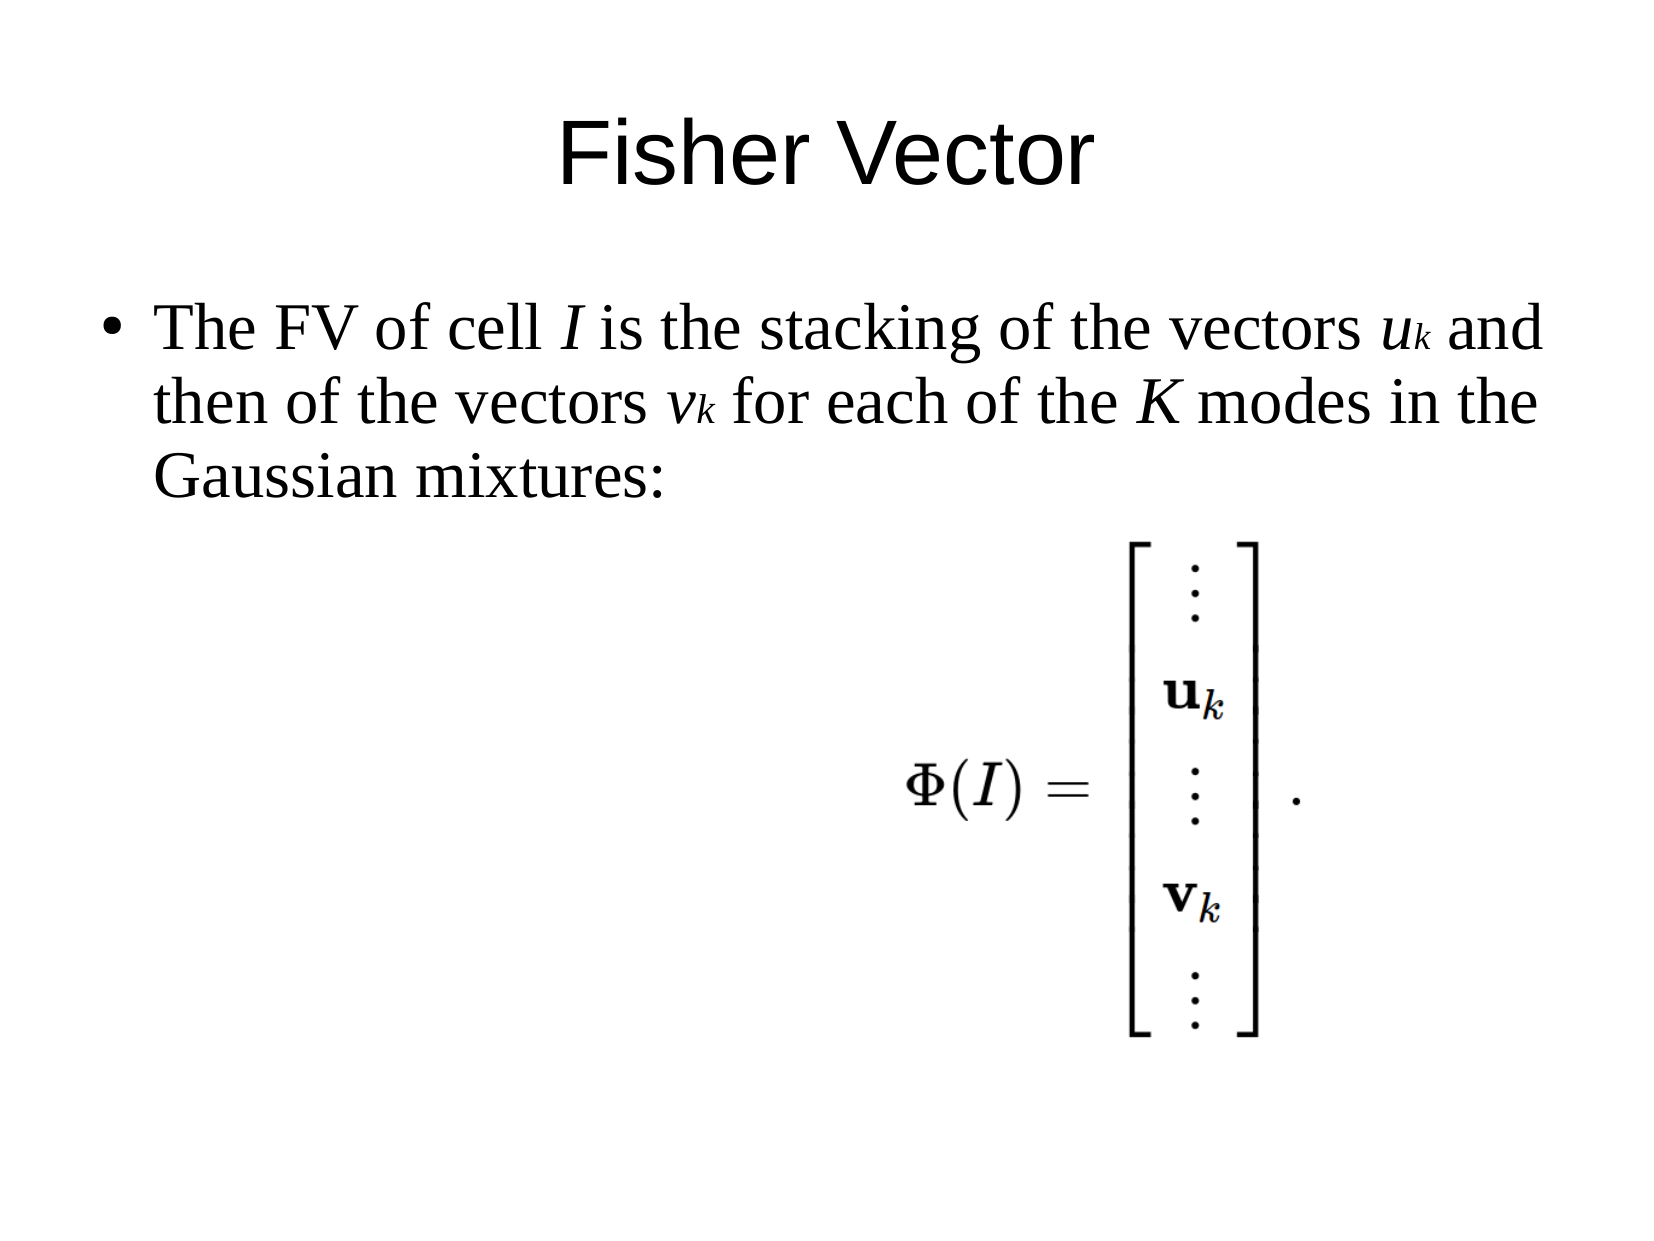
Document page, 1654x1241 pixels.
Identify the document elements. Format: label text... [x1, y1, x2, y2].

title Fisher Vector [82, 49, 1571, 257]
picture [840, 479, 1381, 1082]
list The FV of cell I is the stacking of the vectors uk and then of the vectors vk for each of the K modes in the Gaussian mixtures: [82, 290, 1571, 1010]
